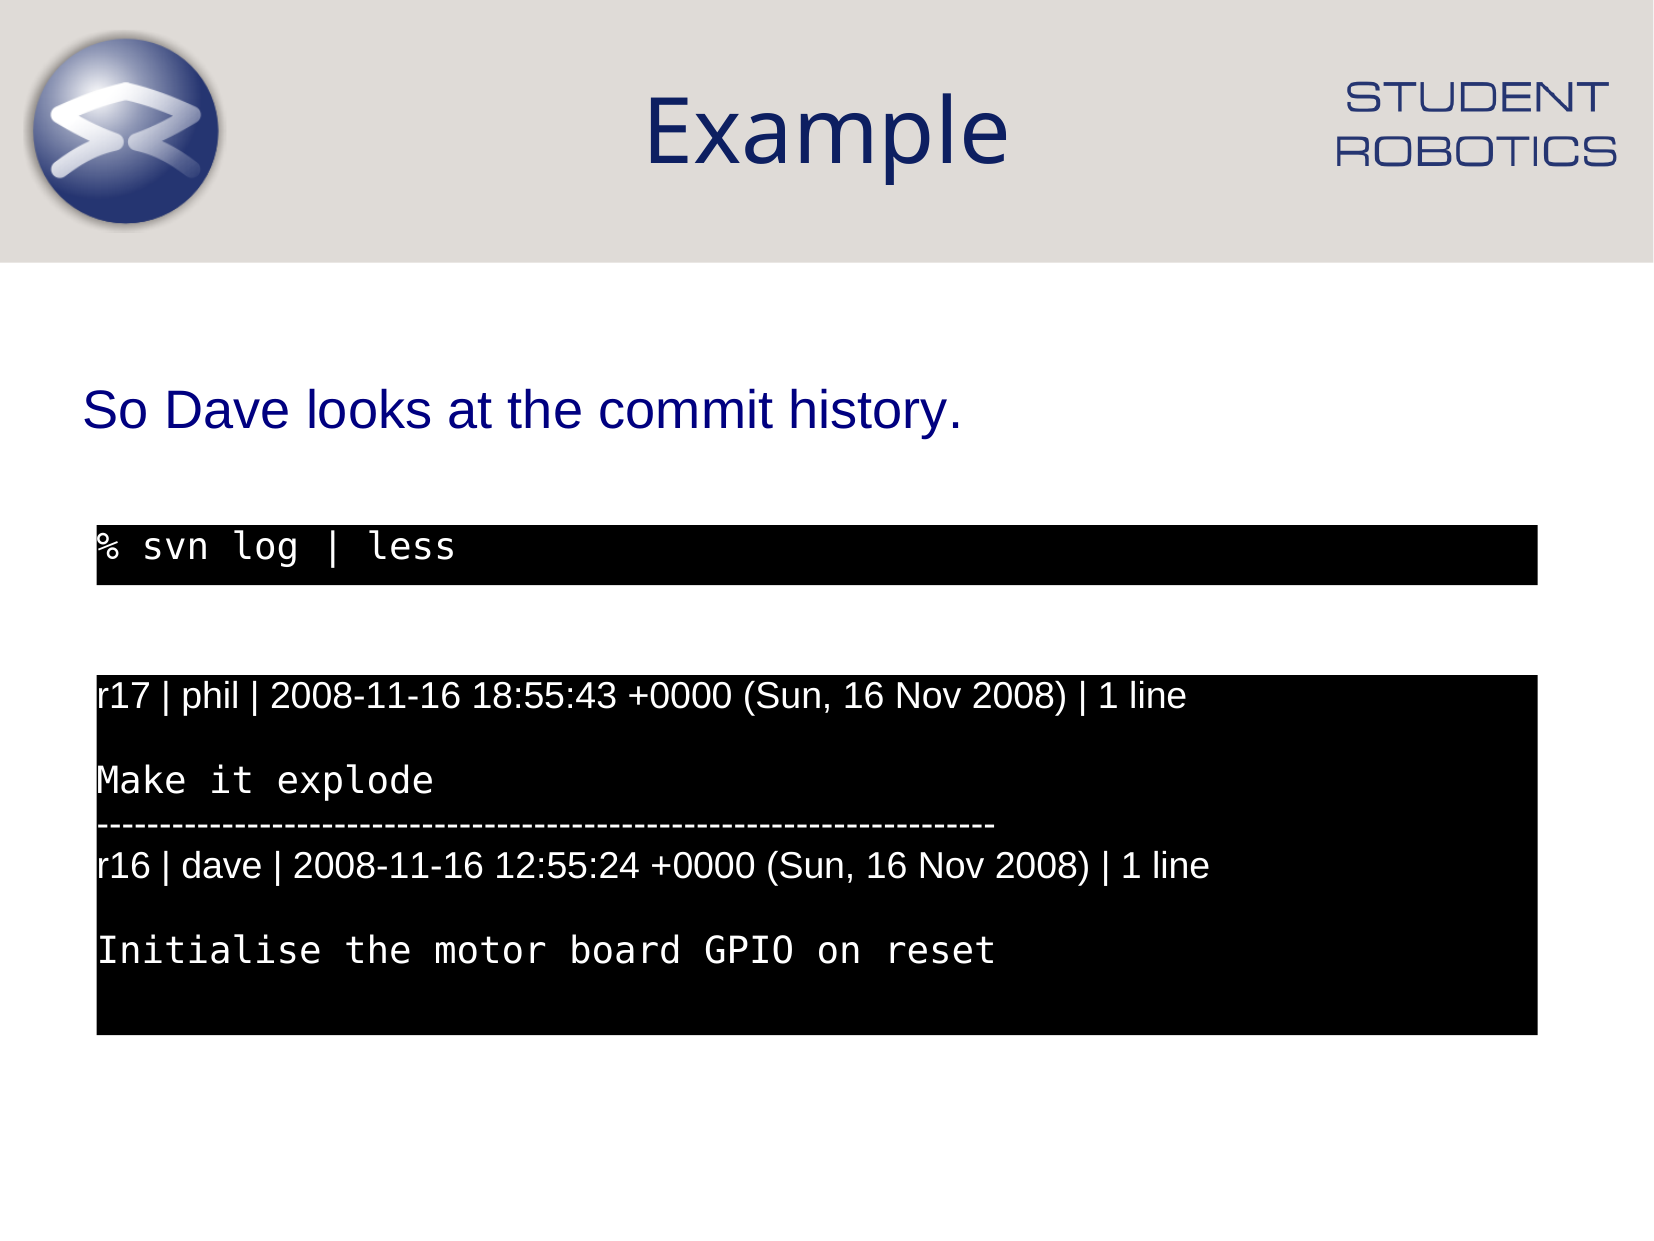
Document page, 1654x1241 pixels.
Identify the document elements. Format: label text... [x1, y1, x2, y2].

text_box % svn log | less [96, 525, 1538, 586]
text_box r17 | phil | 2008-11-16 18:55:43 +0000 (Sun, 16 Nov 2008) | 1 line Make it explode ------------------------------------------------------------------------ r16 | dave | 2008-11-16 12:55:24 +0000 (Sun, 16 Nov 2008) | 1 line Initialise the motor board GPIO on reset [96, 675, 1538, 1036]
picture [9, 19, 82, 245]
text_box So Dave looks at the commit history. [82, 379, 1088, 473]
title Example [82, 7, 1571, 250]
picture [1571, 68, 1633, 174]
